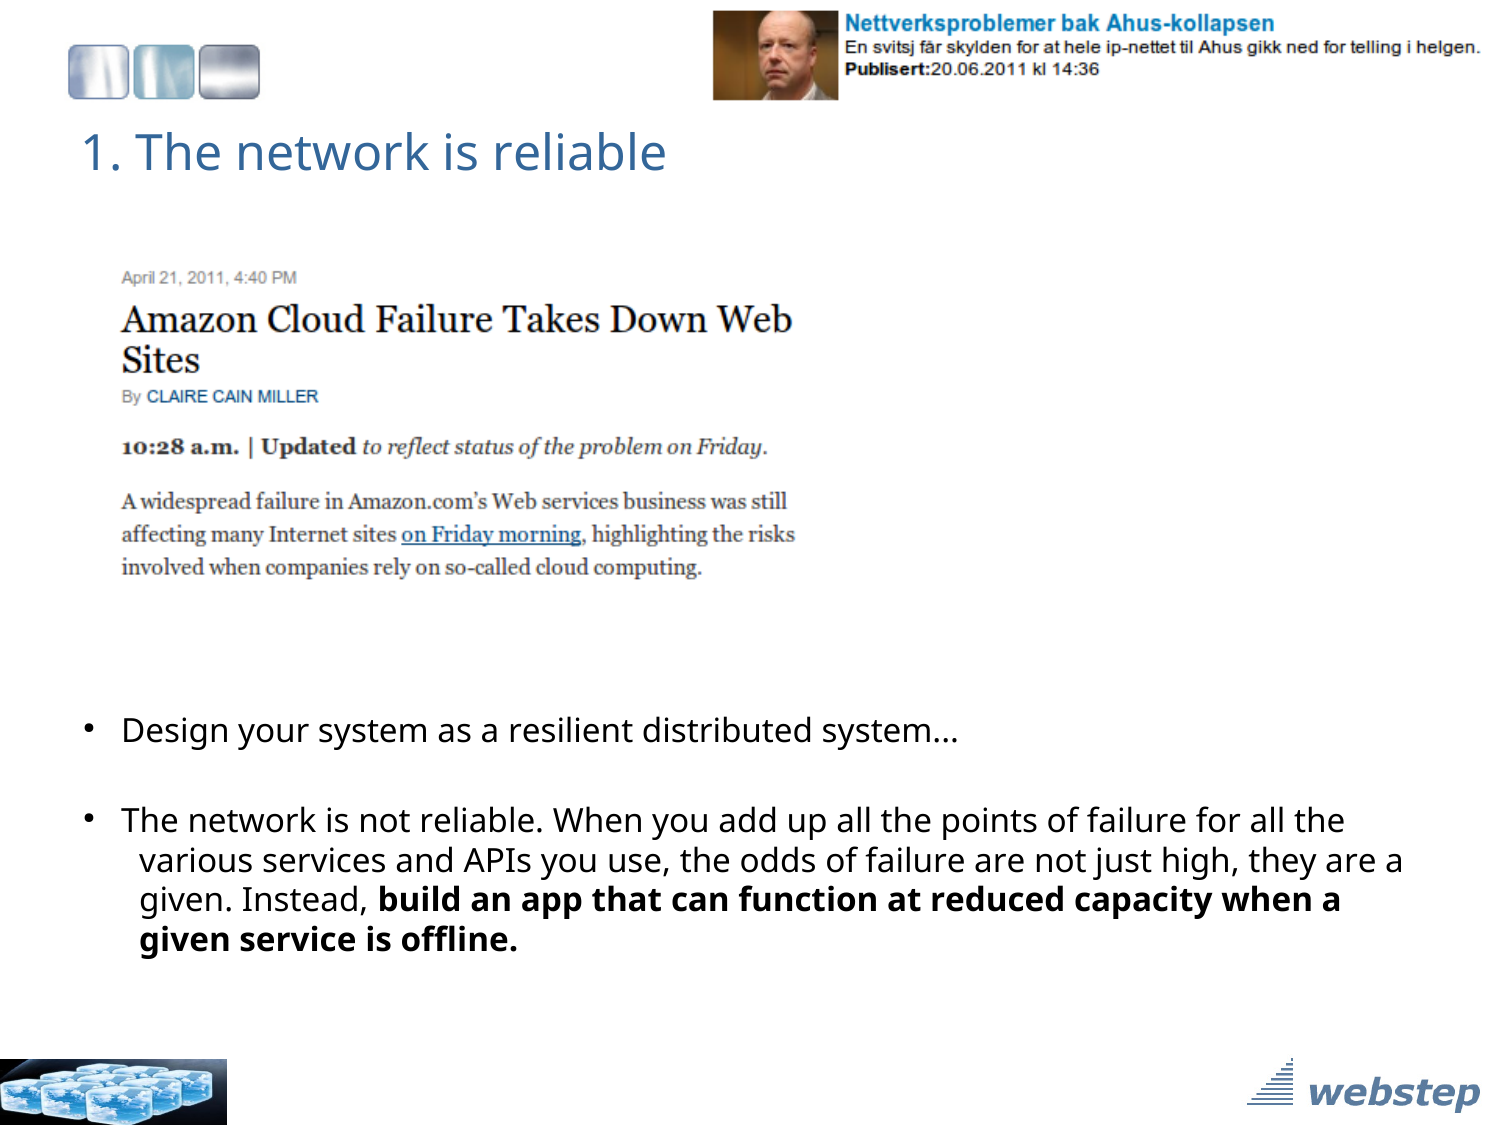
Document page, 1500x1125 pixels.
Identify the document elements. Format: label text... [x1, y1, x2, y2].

picture [1234, 1047, 1495, 1118]
title 1. The network is reliable [72, 73, 1423, 228]
picture [75, 262, 850, 590]
picture [0, 1059, 227, 1125]
list Design your system as a resilient distributed system... The network is not reliable. When you add up all the points of failure for all the various services and APIs you use, the odds of failure are not just high, they are a given. Instead, build an app that can function at reduced capacity when a given service is offline. [74, 600, 1423, 1020]
picture [704, 0, 1500, 113]
picture [64, 42, 266, 104]
